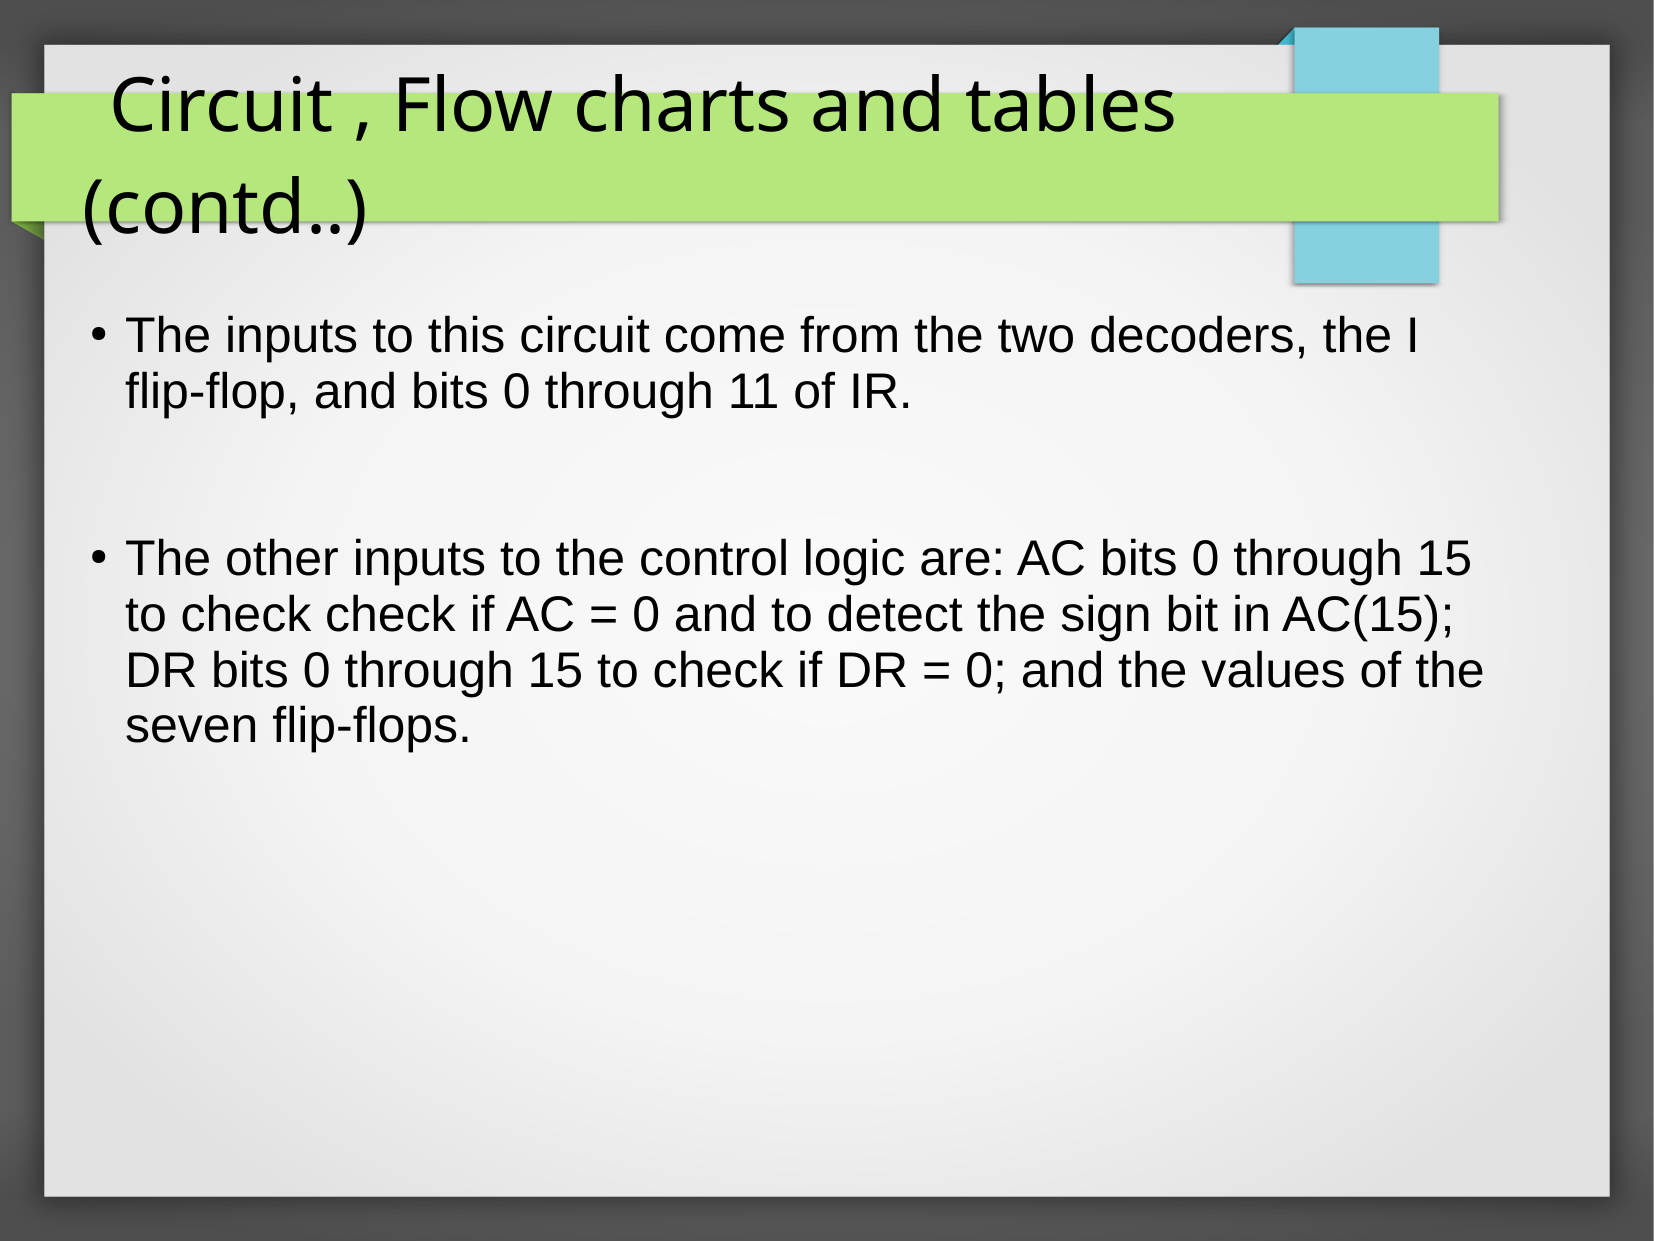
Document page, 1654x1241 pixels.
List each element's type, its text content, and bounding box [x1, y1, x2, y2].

text_box The inputs to this circuit come from the two decoders, the I flip-flop, and bits 0 through 11 of IR. The other inputs to the control logic are: AC bits 0 through 15 to check check if AC = 0 and to detect the sign bit in AC(15); DR bits 0 through 15 to check if DR = 0; and the values of the seven flip-flops. [75, 300, 1516, 766]
title Circuit , Flow charts and tables (contd..) [82, 69, 1264, 238]
picture [0, 0, 1654, 1241]
